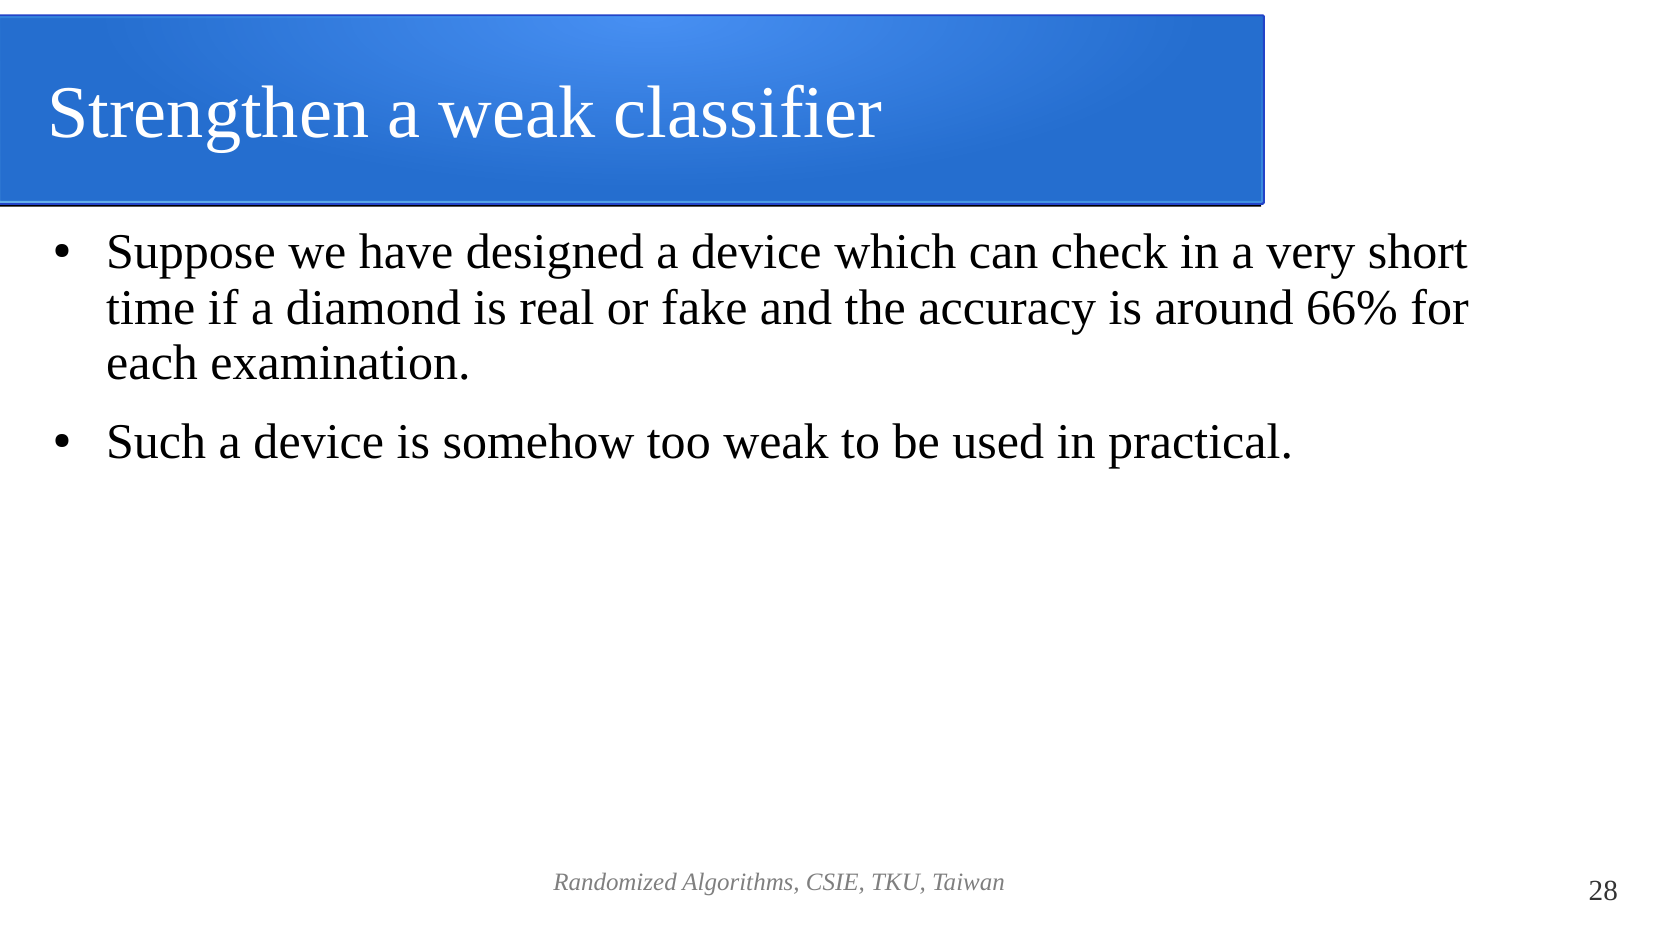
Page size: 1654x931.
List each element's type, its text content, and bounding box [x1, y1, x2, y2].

list Suppose we have designed a device which can check in a very short time if a diamond is real or fake and the accuracy is around 66% for each examination. Such a device is somehow too weak to be used in practical. [35, 224, 1524, 764]
title Strengthen a weak classifier [47, 35, 1199, 189]
